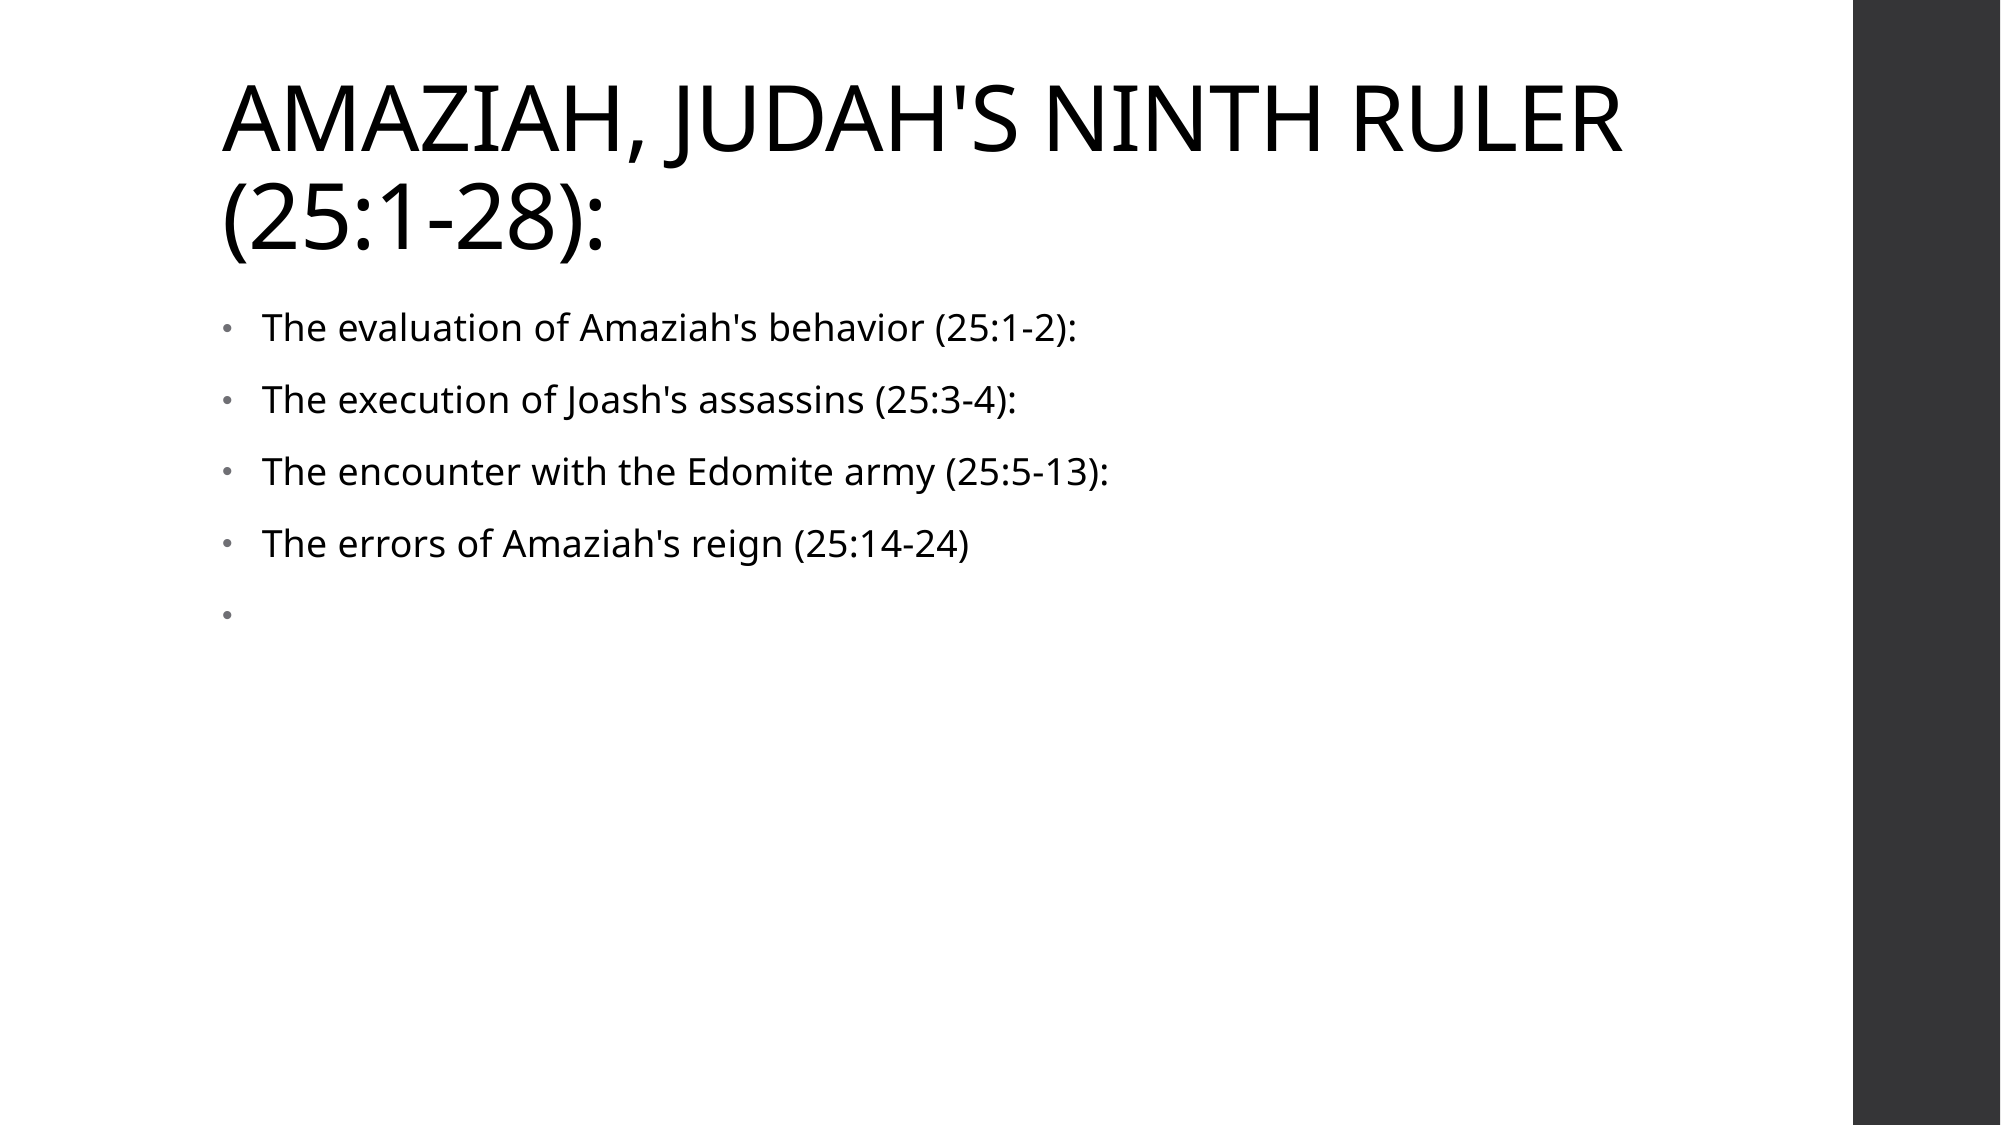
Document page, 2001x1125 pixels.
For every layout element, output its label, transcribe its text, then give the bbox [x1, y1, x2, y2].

title AMAZIAH, JUDAH'S NINTH RULER (25:1-28): [206, 60, 1797, 278]
list The evaluation of Amaziah's behavior (25:1-2): The execution of Joash's assassins (25:3-4): The encounter with the Edomite army (25:5-13): The errors of Amaziah's reign (25:14-24) [206, 299, 1617, 1014]
